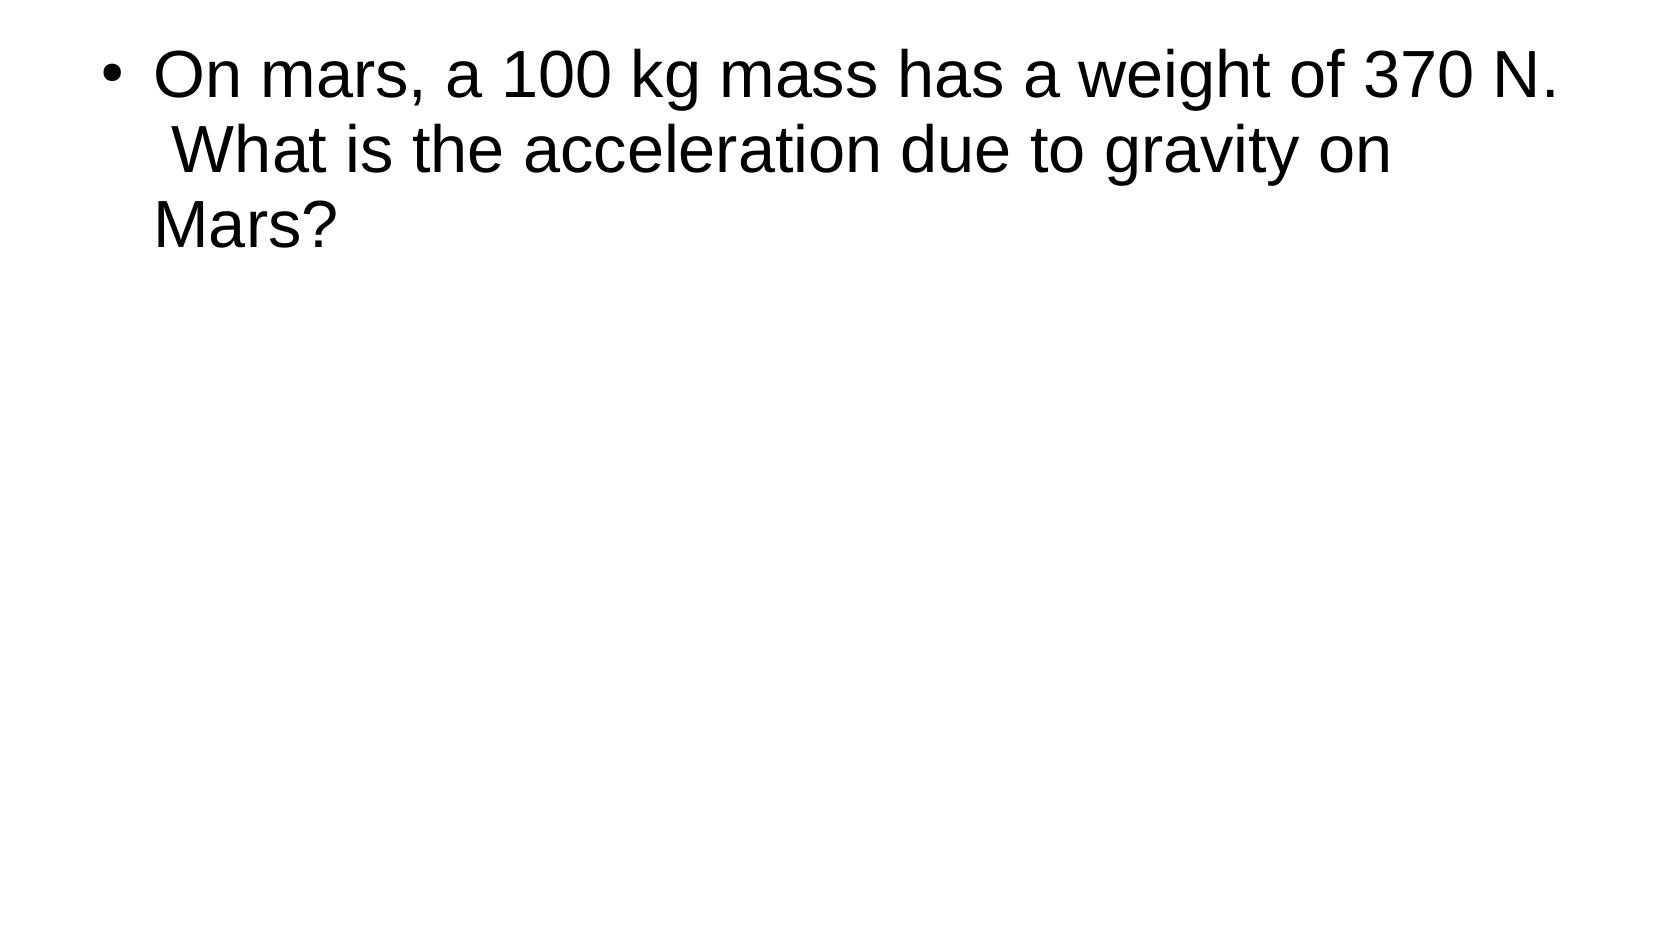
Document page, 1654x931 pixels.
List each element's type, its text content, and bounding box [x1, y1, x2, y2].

list On mars, a 100 kg mass has a weight of 370 N. What is the acceleration due to gravity on Mars? [82, 37, 1571, 758]
